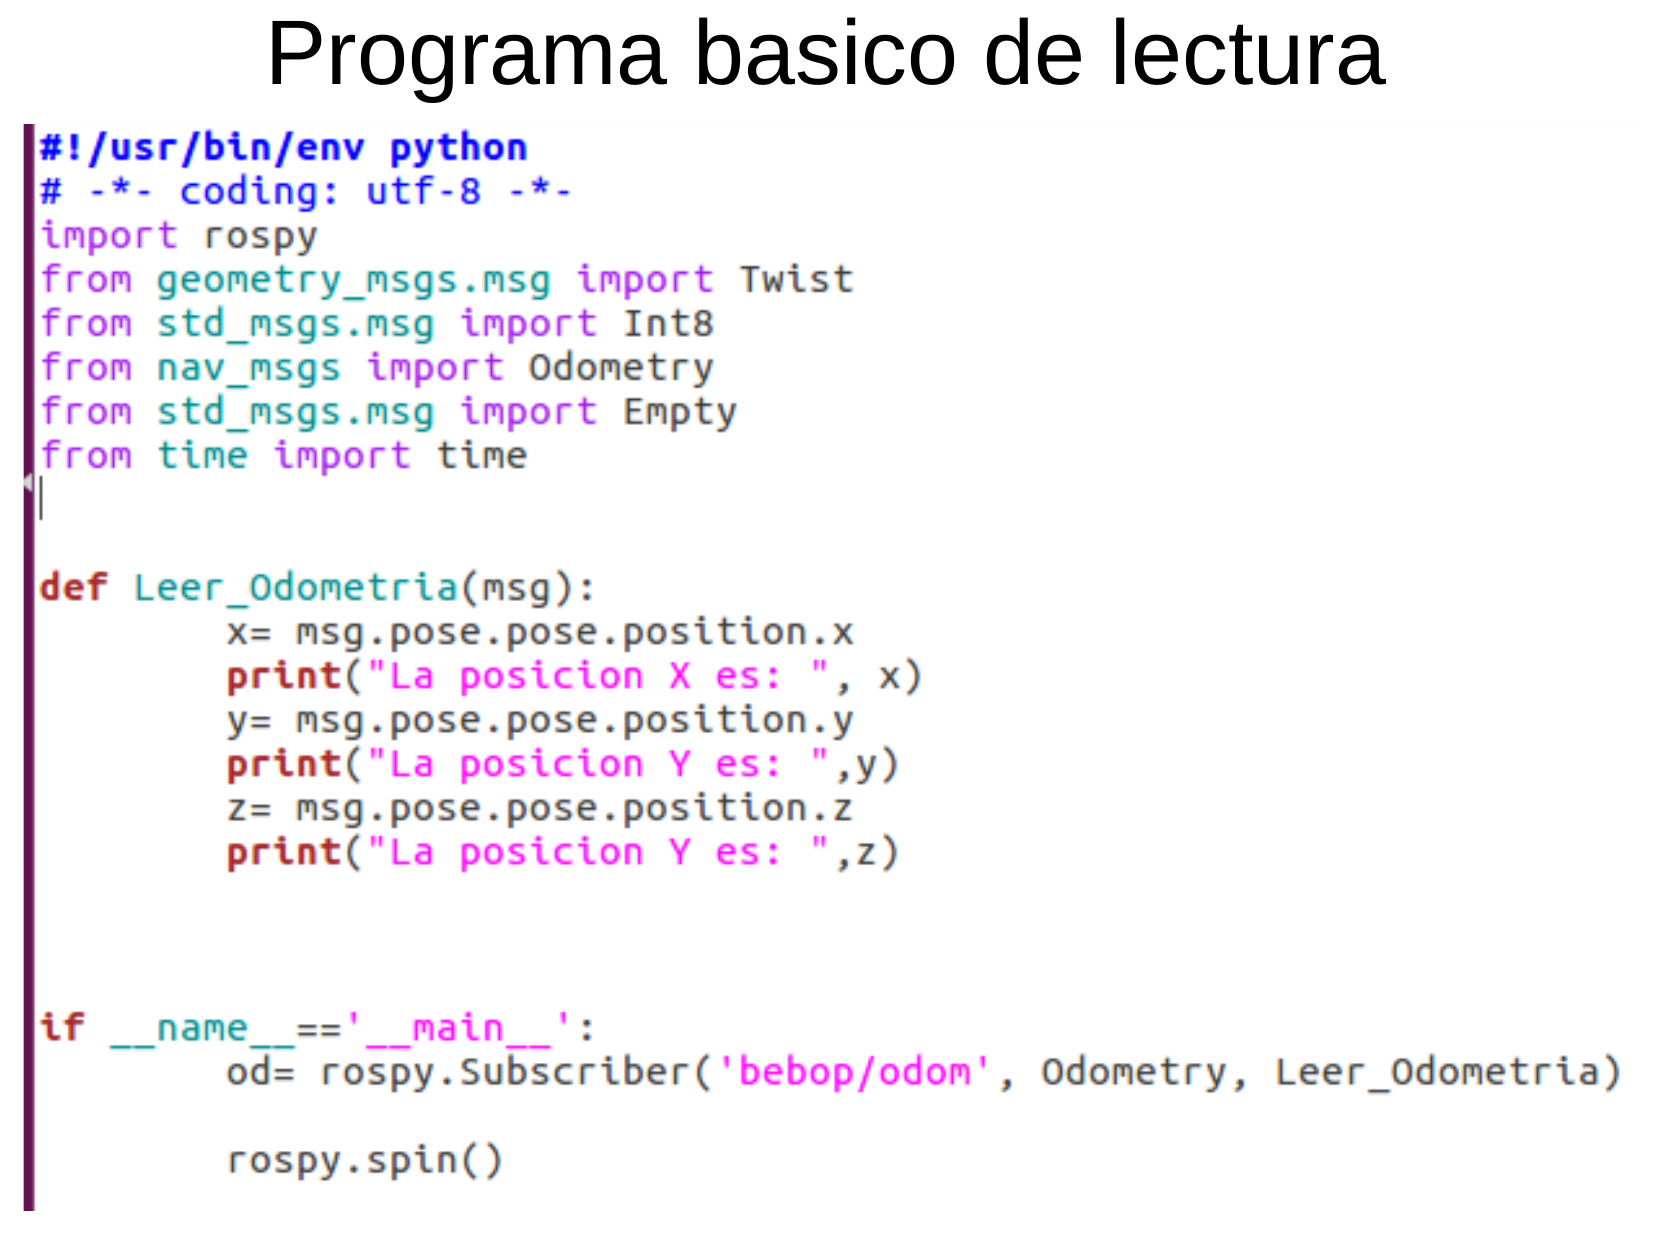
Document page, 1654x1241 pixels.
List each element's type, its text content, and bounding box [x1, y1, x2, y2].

picture [23, 124, 1641, 1211]
title Programa basico de lectura [82, 0, 1571, 107]
